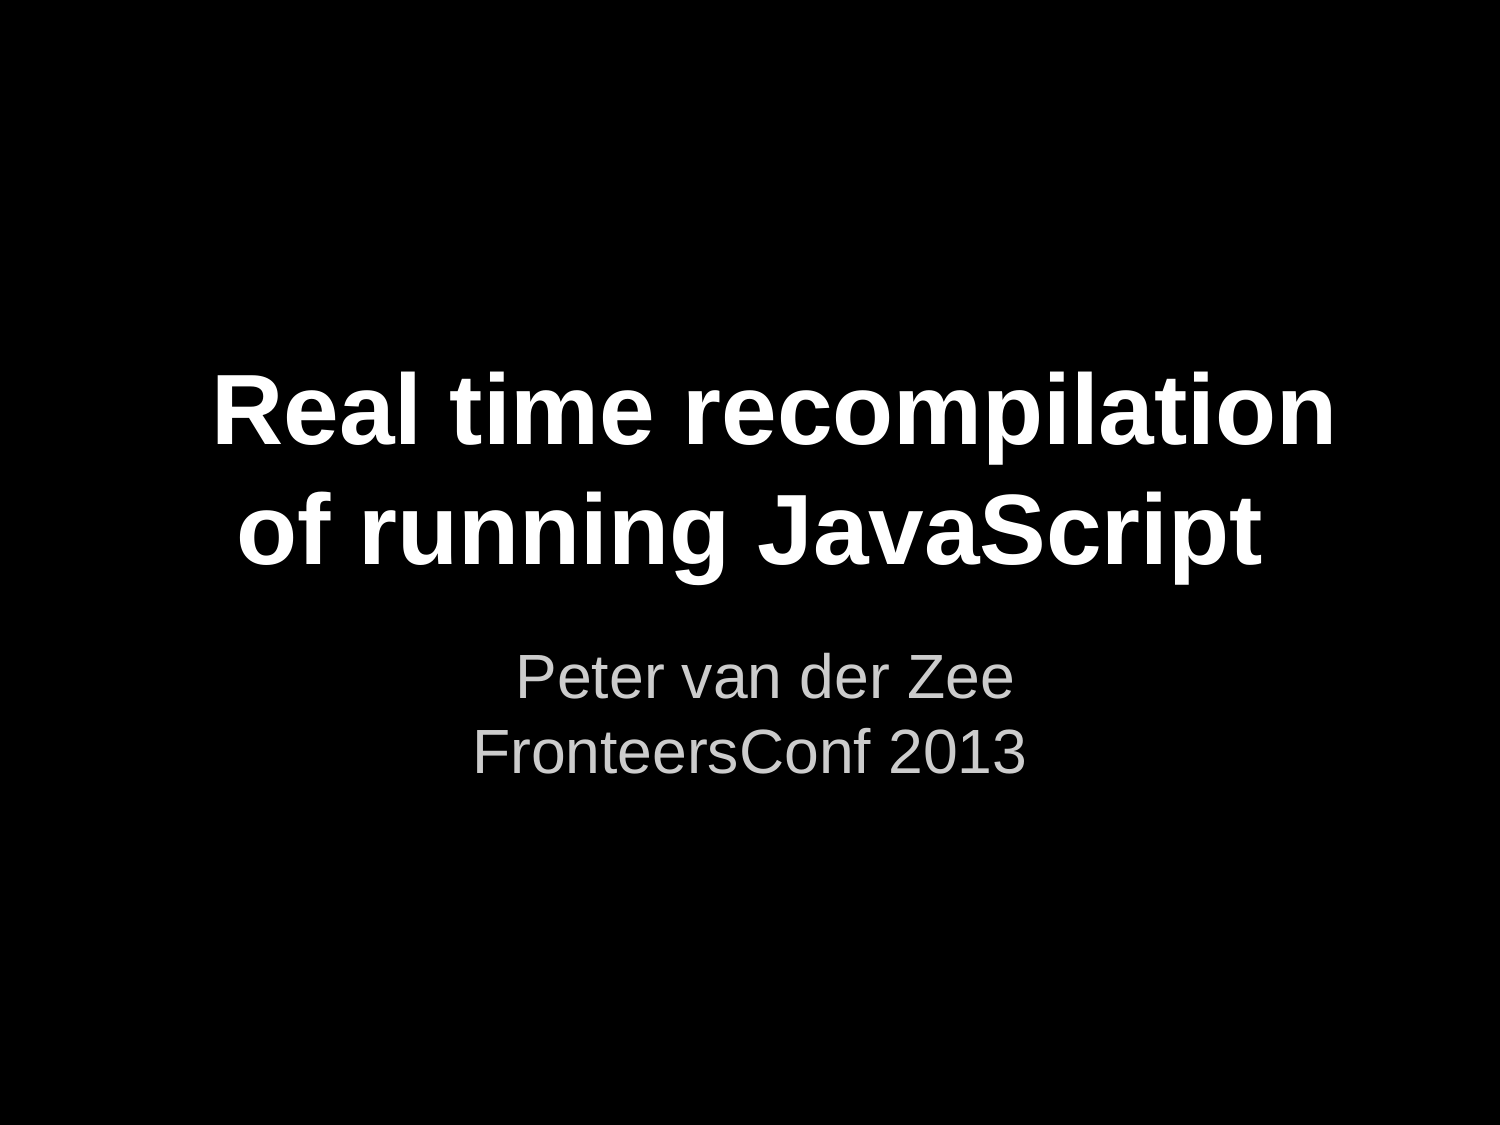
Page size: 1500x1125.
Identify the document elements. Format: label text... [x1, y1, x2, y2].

title Real time recompilation of running JavaScript [112, 346, 1388, 600]
subtitle Peter van der Zee FronteersConf 2013 [112, 621, 1388, 793]
